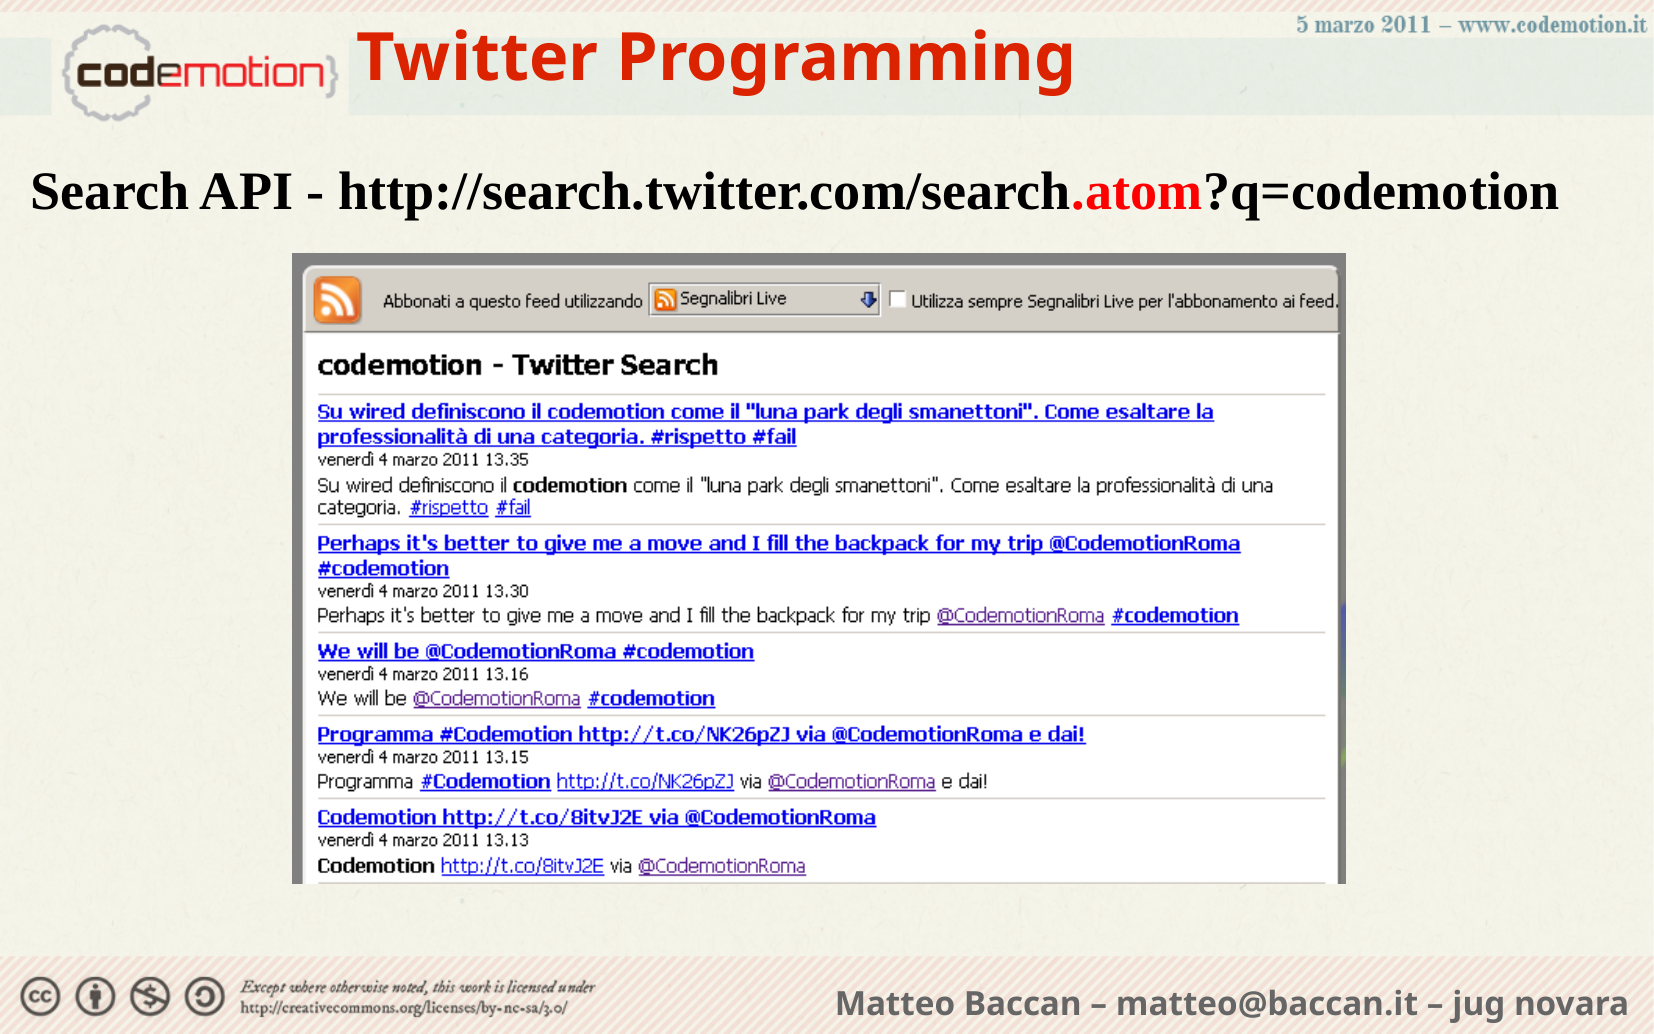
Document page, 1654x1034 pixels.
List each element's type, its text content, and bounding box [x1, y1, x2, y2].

title Twitter Programming [356, 5, 1609, 103]
picture [0, 0, 1654, 1034]
text_box Search API - http://search.twitter.com/search.atom?q=codemotion [16, 154, 1609, 784]
